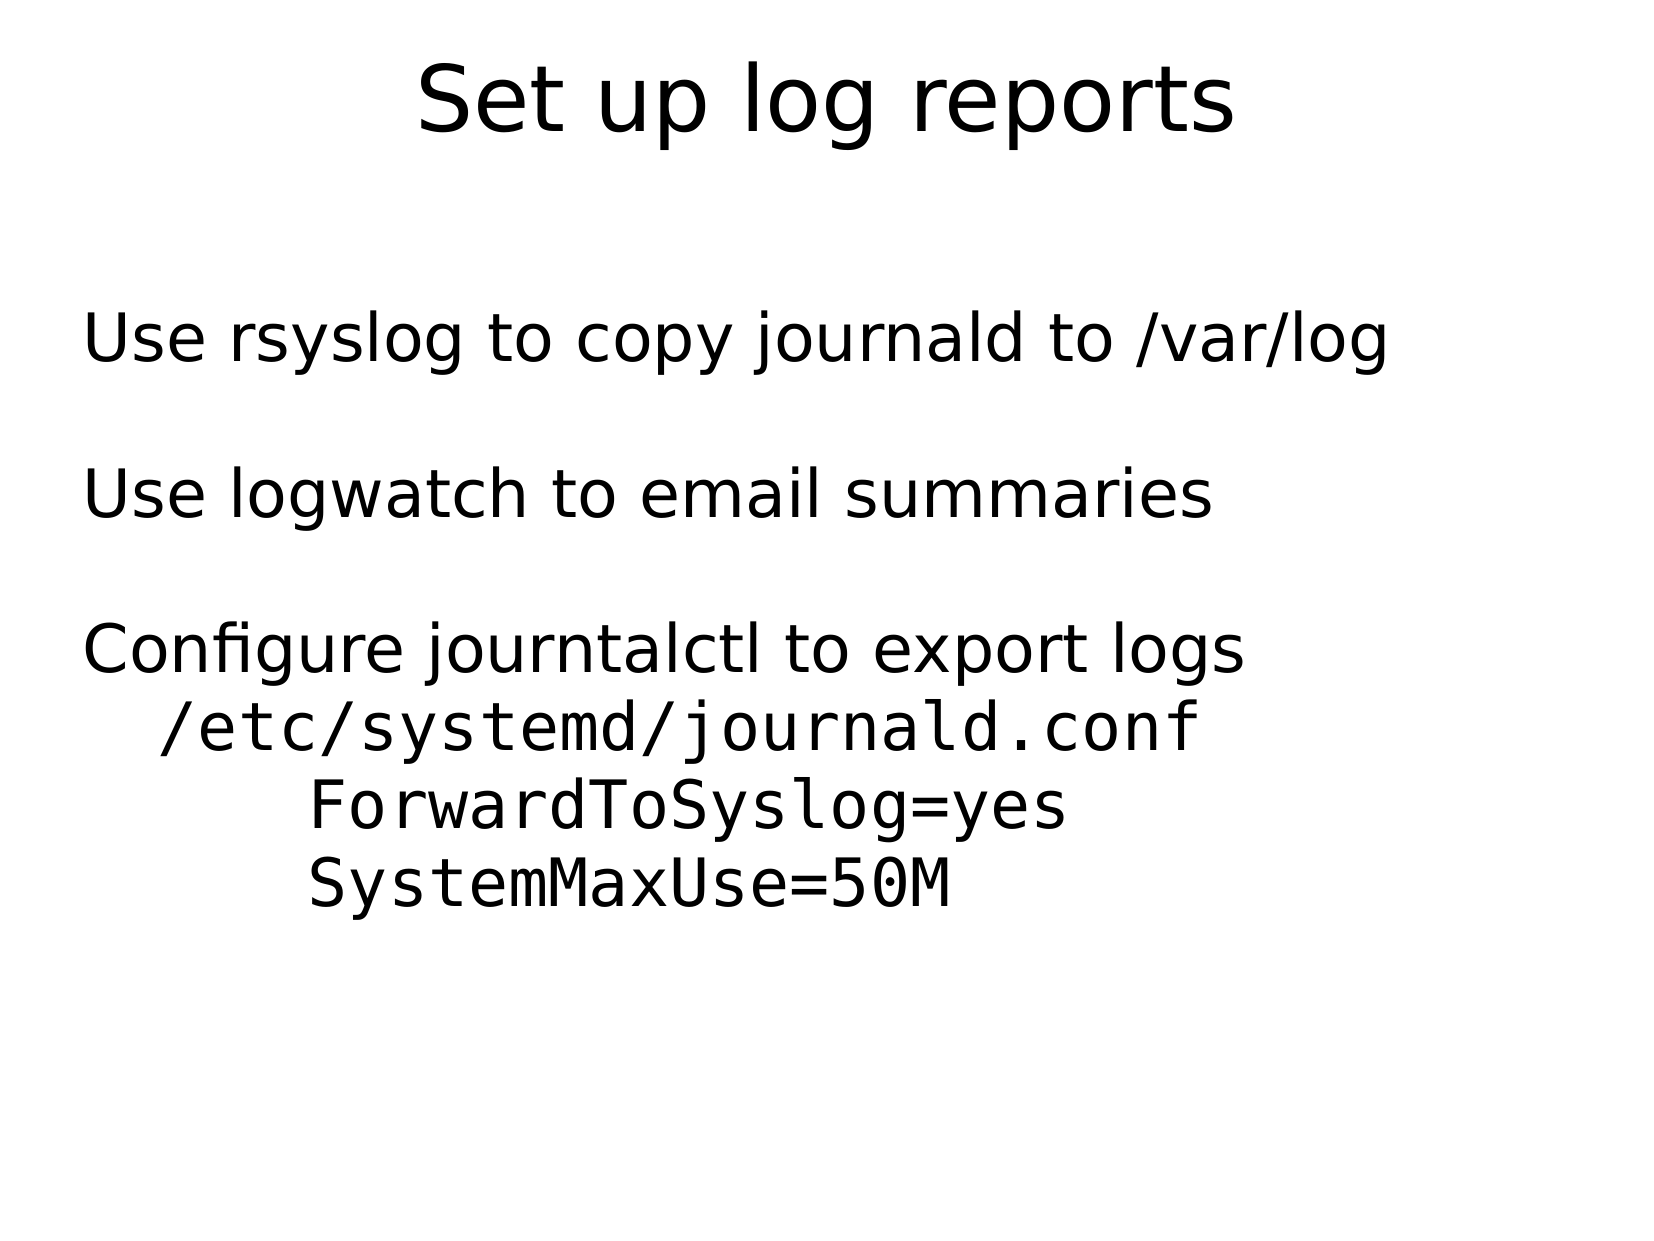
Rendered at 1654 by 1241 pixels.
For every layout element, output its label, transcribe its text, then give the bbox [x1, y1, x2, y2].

title Set up log reports [82, 45, 1571, 261]
subtitle Use rsyslog to copy journald to /var/log Use logwatch to email summaries Configure journtalctl to export logs /etc/systemd/journald.conf ForwardToSyslog=yes SystemMaxUse=50M [82, 290, 1571, 1010]
